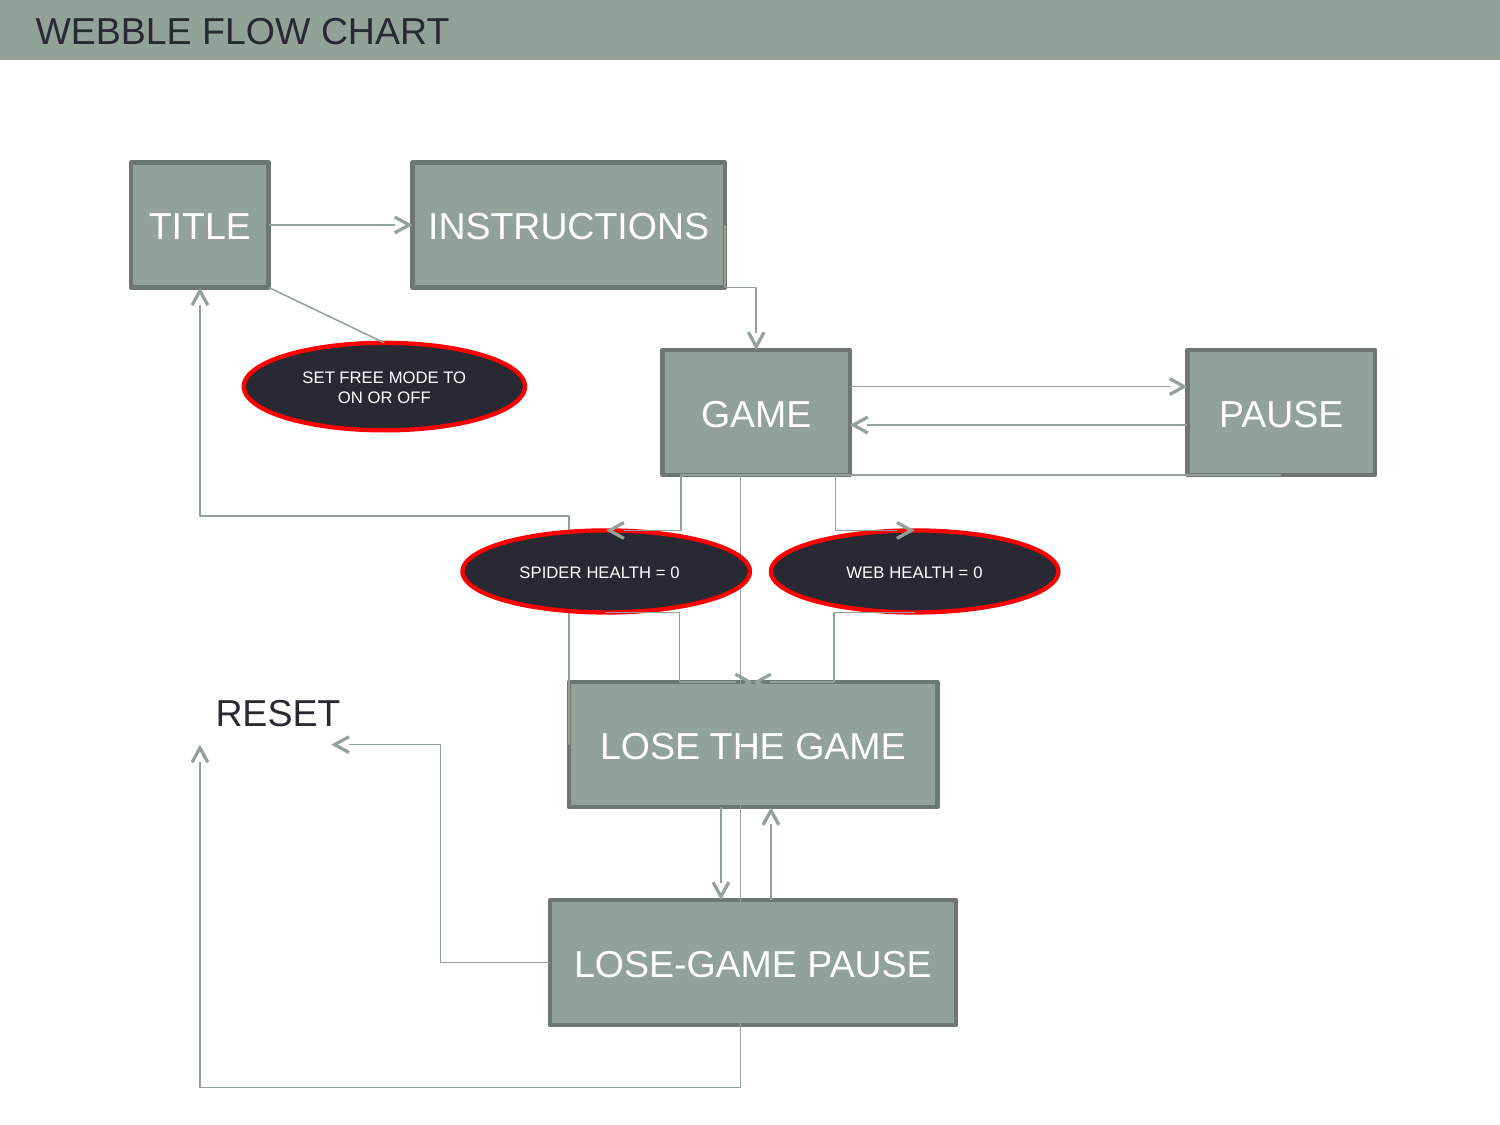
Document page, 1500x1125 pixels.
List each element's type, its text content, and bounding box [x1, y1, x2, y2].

text_box SET FREE MODE TO ON OR OFF [243, 342, 526, 431]
text_box WEB HEALTH = 0 [770, 530, 1059, 613]
text_box LOSE THE GAME [568, 682, 740, 808]
text_box SPIDER HEALTH = 0 [462, 530, 750, 613]
text_box PAUSE [1187, 350, 1375, 475]
text_box WEBBLE FLOW CHART [20, 0, 465, 60]
text_box INSTRUCTIONS [412, 162, 725, 288]
text_box GAME [662, 350, 850, 475]
text_box TITLE [131, 162, 269, 288]
text_box LOSE-GAME PAUSE [741, 900, 957, 1025]
text_box LOSE THE GAME [741, 682, 938, 808]
text_box LOSE-GAME PAUSE [549, 900, 740, 1025]
text_box RESET [200, 681, 356, 742]
